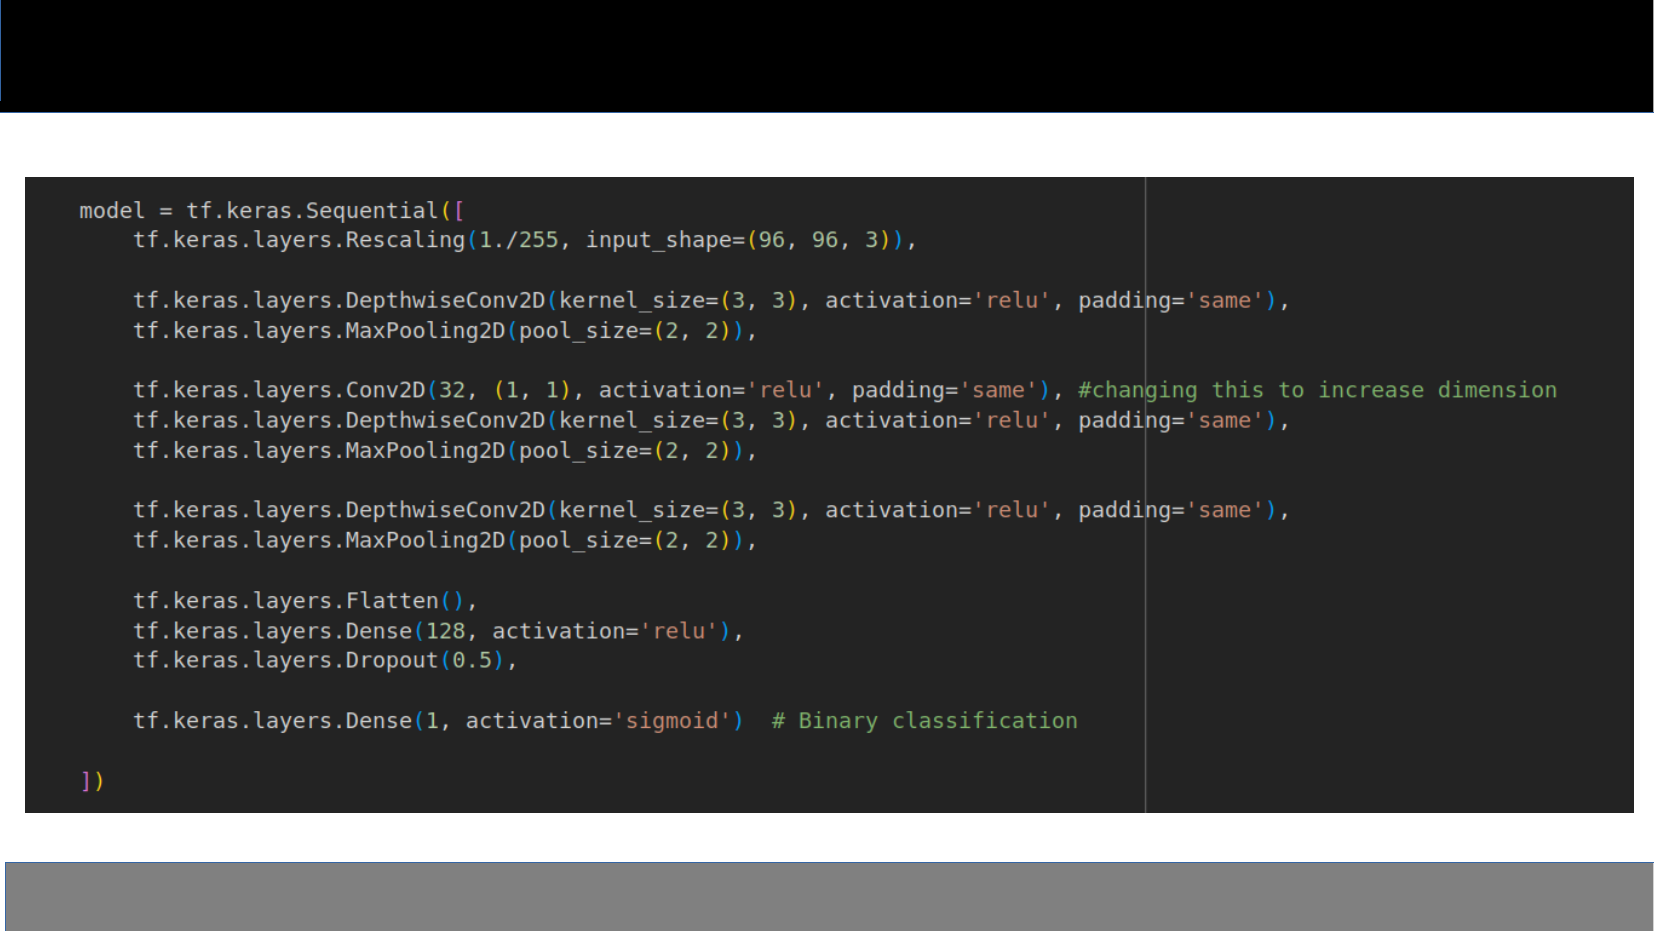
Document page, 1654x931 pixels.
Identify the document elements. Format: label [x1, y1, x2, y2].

picture [25, 177, 1634, 813]
text_box [0, 0, 1654, 113]
text_box [5, 862, 1654, 931]
